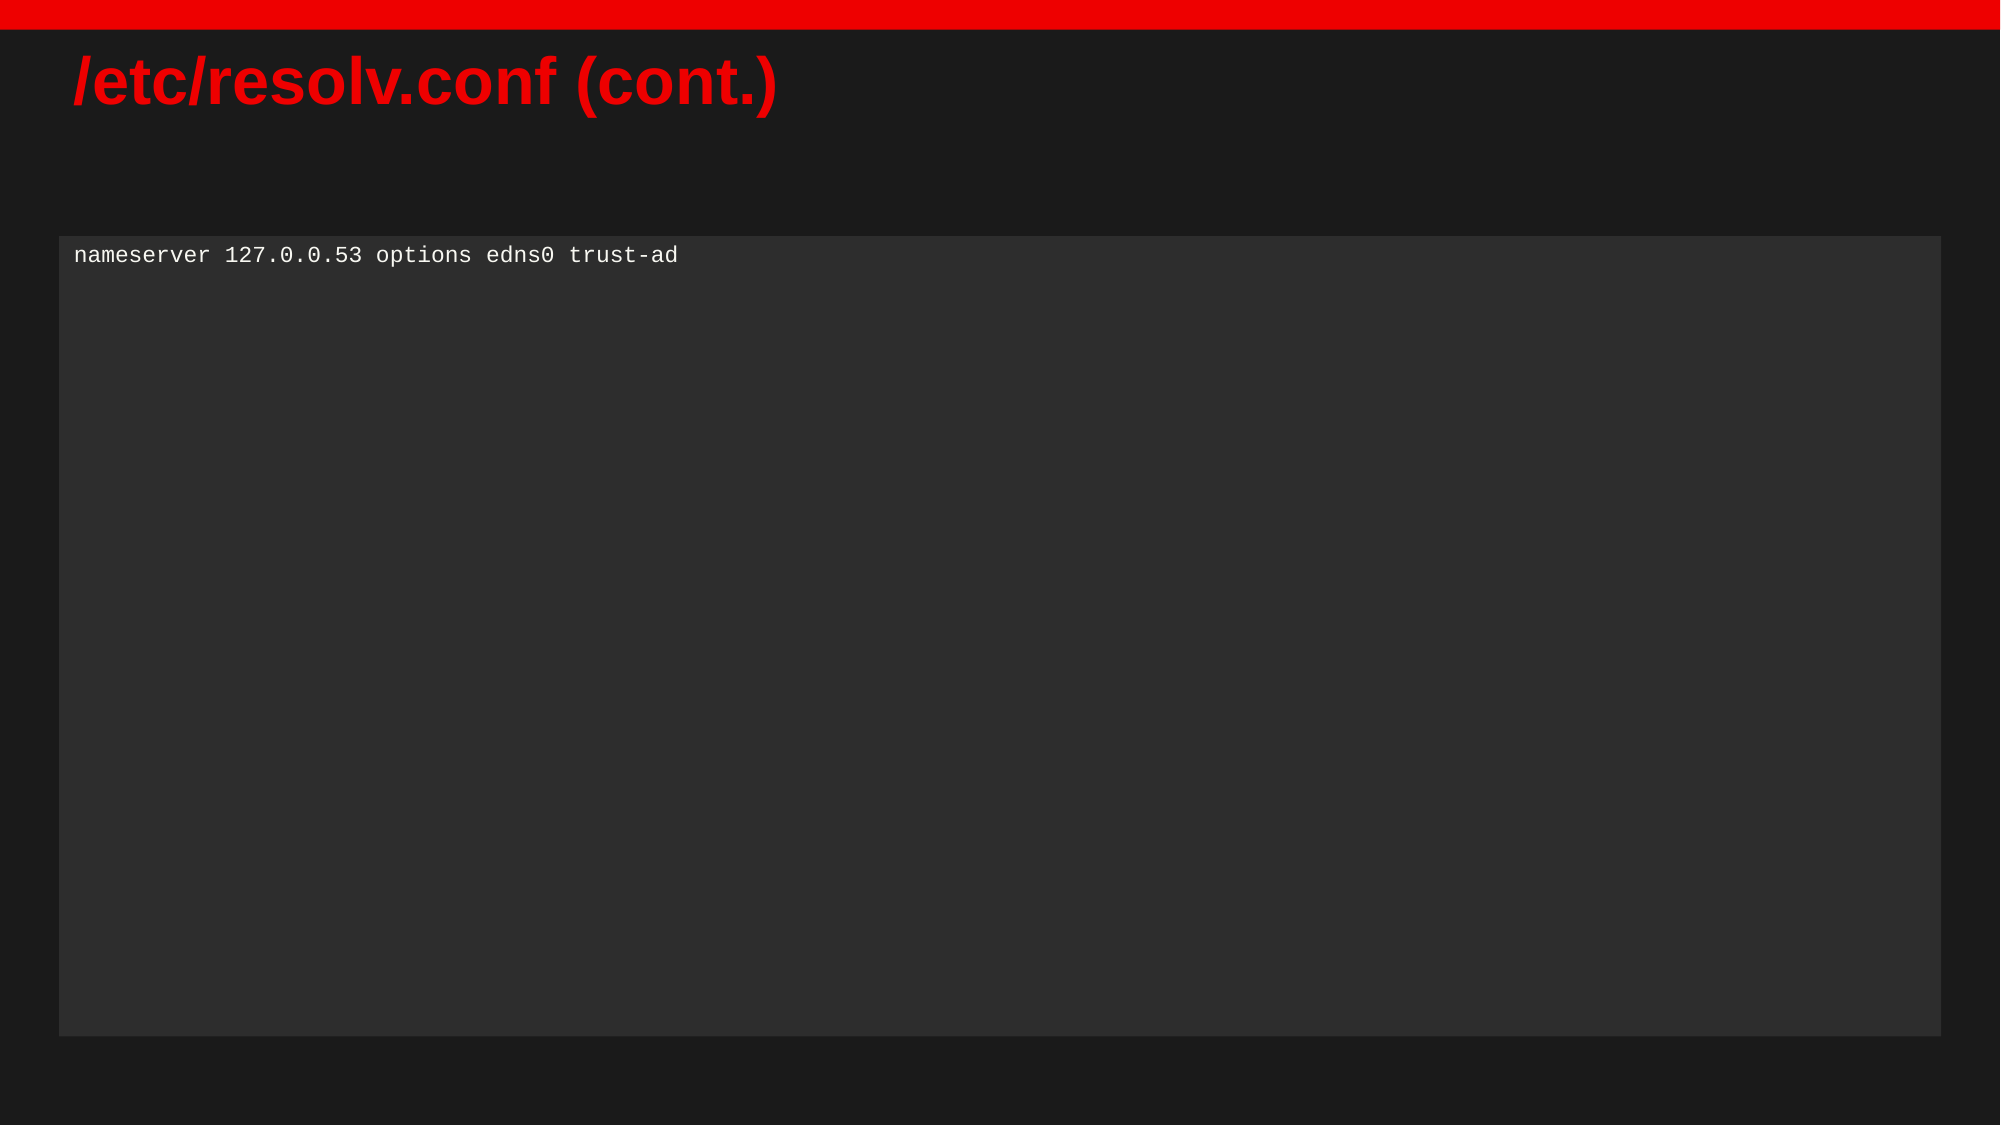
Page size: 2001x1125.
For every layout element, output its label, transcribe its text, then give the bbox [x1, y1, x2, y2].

text_box nameserver 127.0.0.53 options edns0 trust-ad [59, 236, 1942, 1037]
text_box /etc/resolv.conf (cont.) [59, 36, 1942, 208]
text_box [0, 0, 2001, 30]
